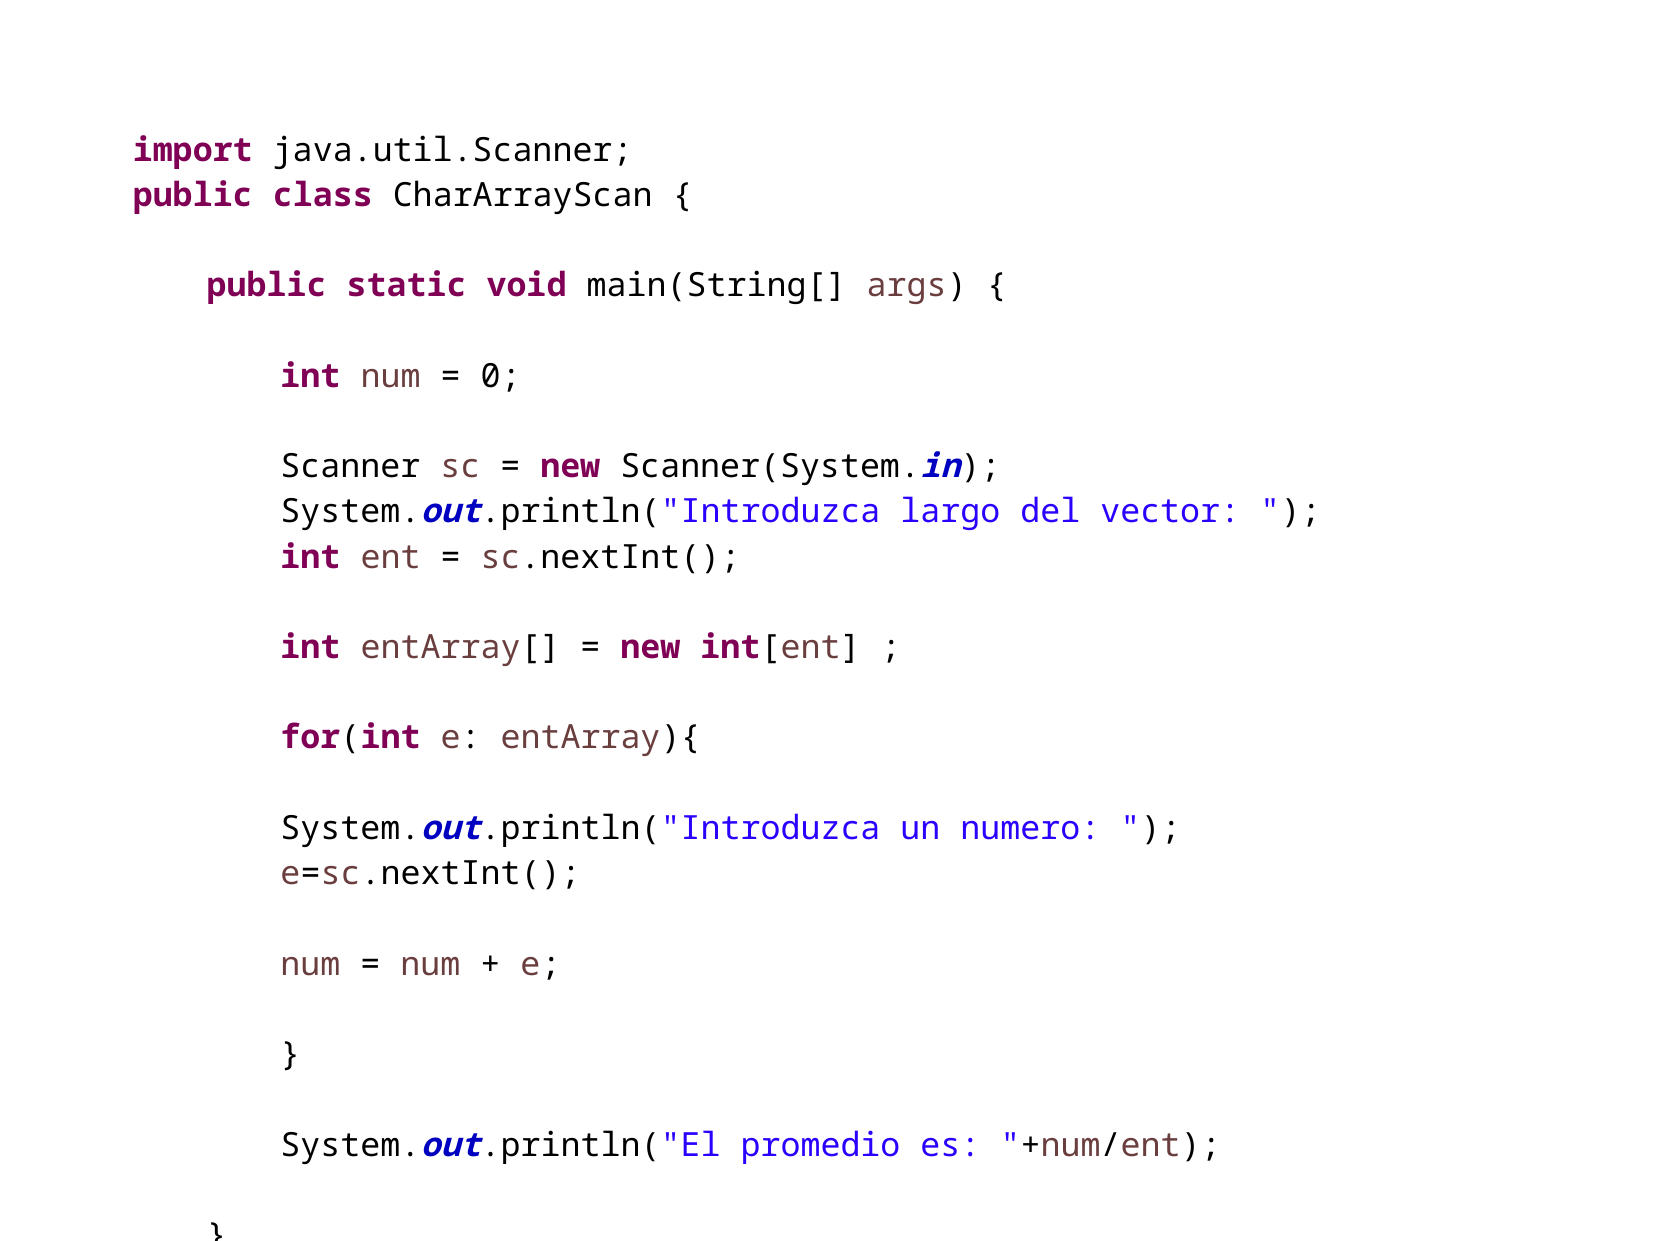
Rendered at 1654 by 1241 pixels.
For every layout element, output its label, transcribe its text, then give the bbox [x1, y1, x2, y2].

text_box import java.util.Scanner; public class CharArrayScan { public static void main(String[] args) { int num = 0; Scanner sc = new Scanner(System.in); System.out.println("Introduzca largo del vector: "); int ent = sc.nextInt(); int entArray[] = new int[ent] ; for(int e: entArray){ System.out.println("Introduzca un numero: "); e=sc.nextInt(); num = num + e; } System.out.println("El promedio es: "+num/ent); } } [118, 118, 1536, 1179]
